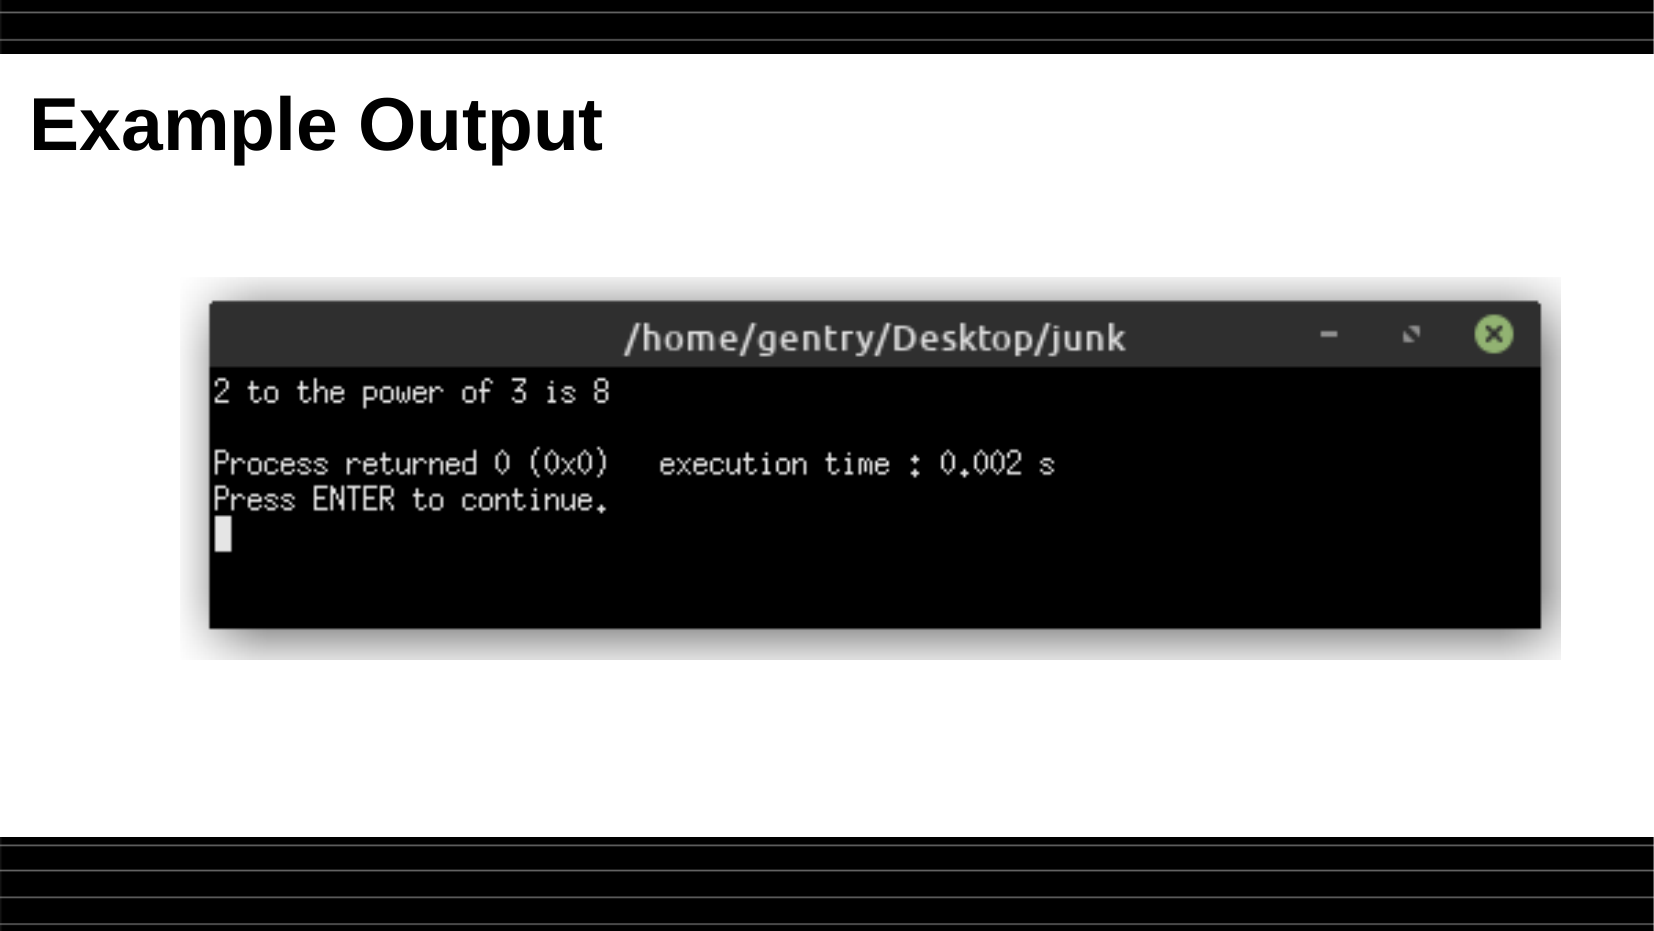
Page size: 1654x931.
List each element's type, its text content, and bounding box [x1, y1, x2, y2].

picture [0, 0, 1654, 54]
text_box Example Output [15, 75, 1591, 174]
picture [180, 277, 1561, 661]
picture [0, 837, 1654, 931]
